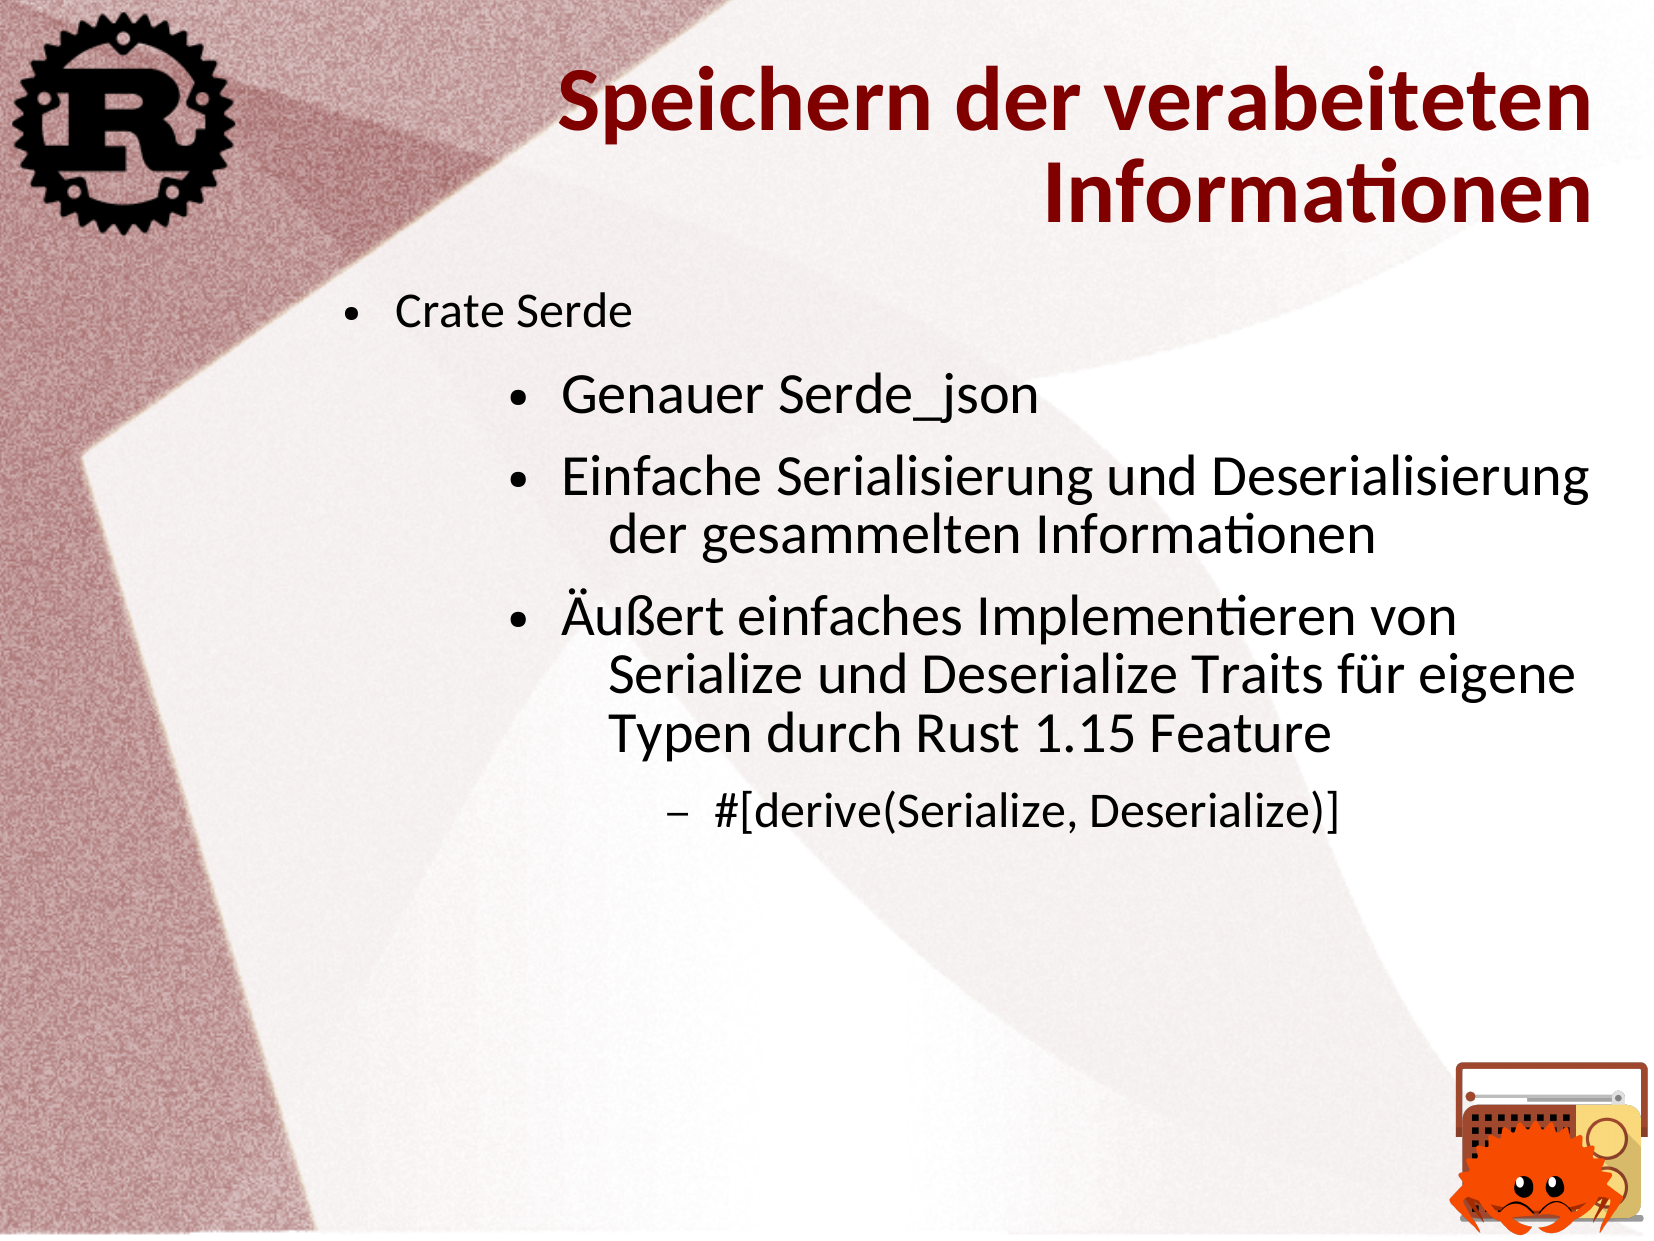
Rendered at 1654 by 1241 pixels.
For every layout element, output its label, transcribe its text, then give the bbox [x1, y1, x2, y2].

list Crate Serde Genauer Serde_json Einfache Serialisierung und Deserialisierung der gesammelten Informationen Äußert einfaches Implementieren von Serialize und Deserialize Traits für eigene Typen durch Rust 1.15 Feature #[derive(Serialize, Deserialize)] [324, 290, 1601, 941]
picture [0, 0, 1654, 1241]
title Speichern der verabeiteten Informationen [0, 41, 1595, 266]
